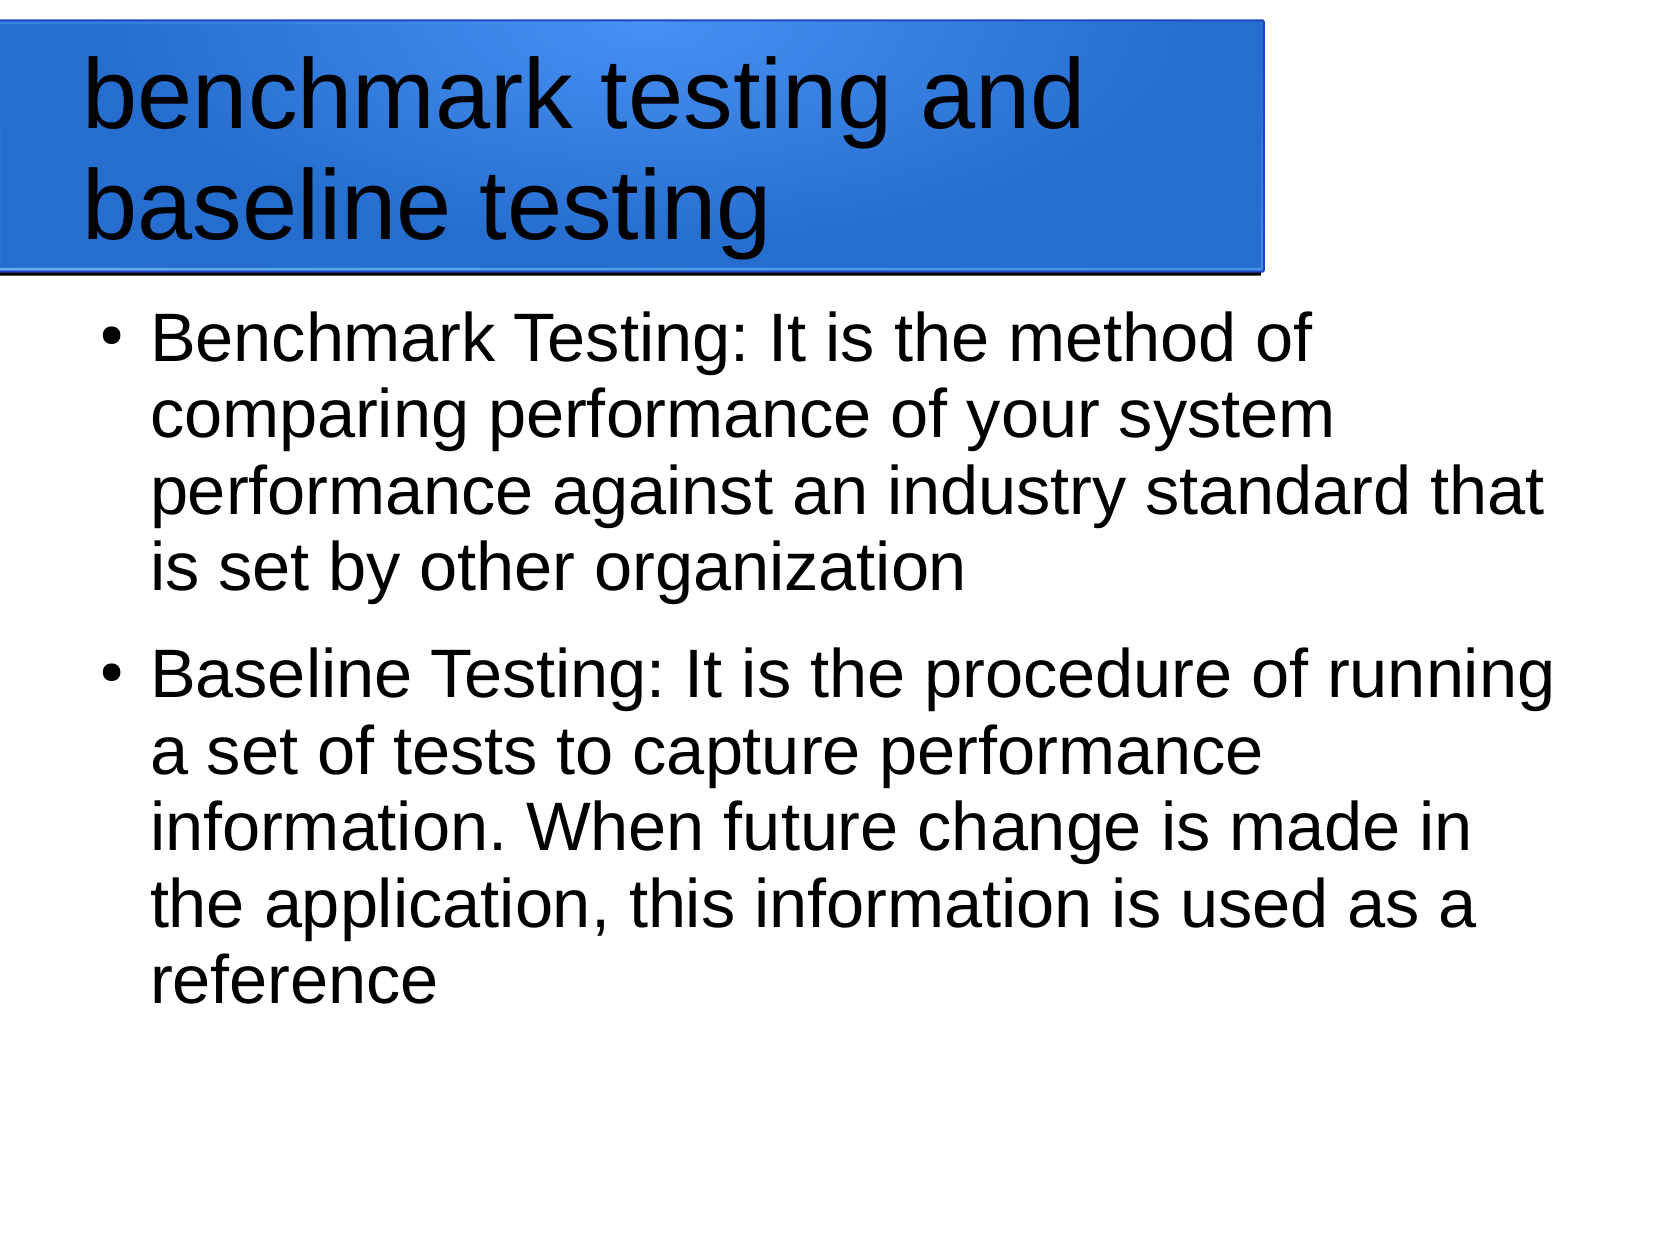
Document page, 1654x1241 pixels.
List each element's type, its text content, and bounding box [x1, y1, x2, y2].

title benchmark testing and baseline testing [82, 38, 1235, 261]
list Benchmark Testing: It is the method of comparing performance of your system performance against an industry standard that is set by other organization Baseline Testing: It is the procedure of running a set of tests to capture performance information. When future change is made in the application, this information is used as a reference [82, 299, 1571, 1019]
